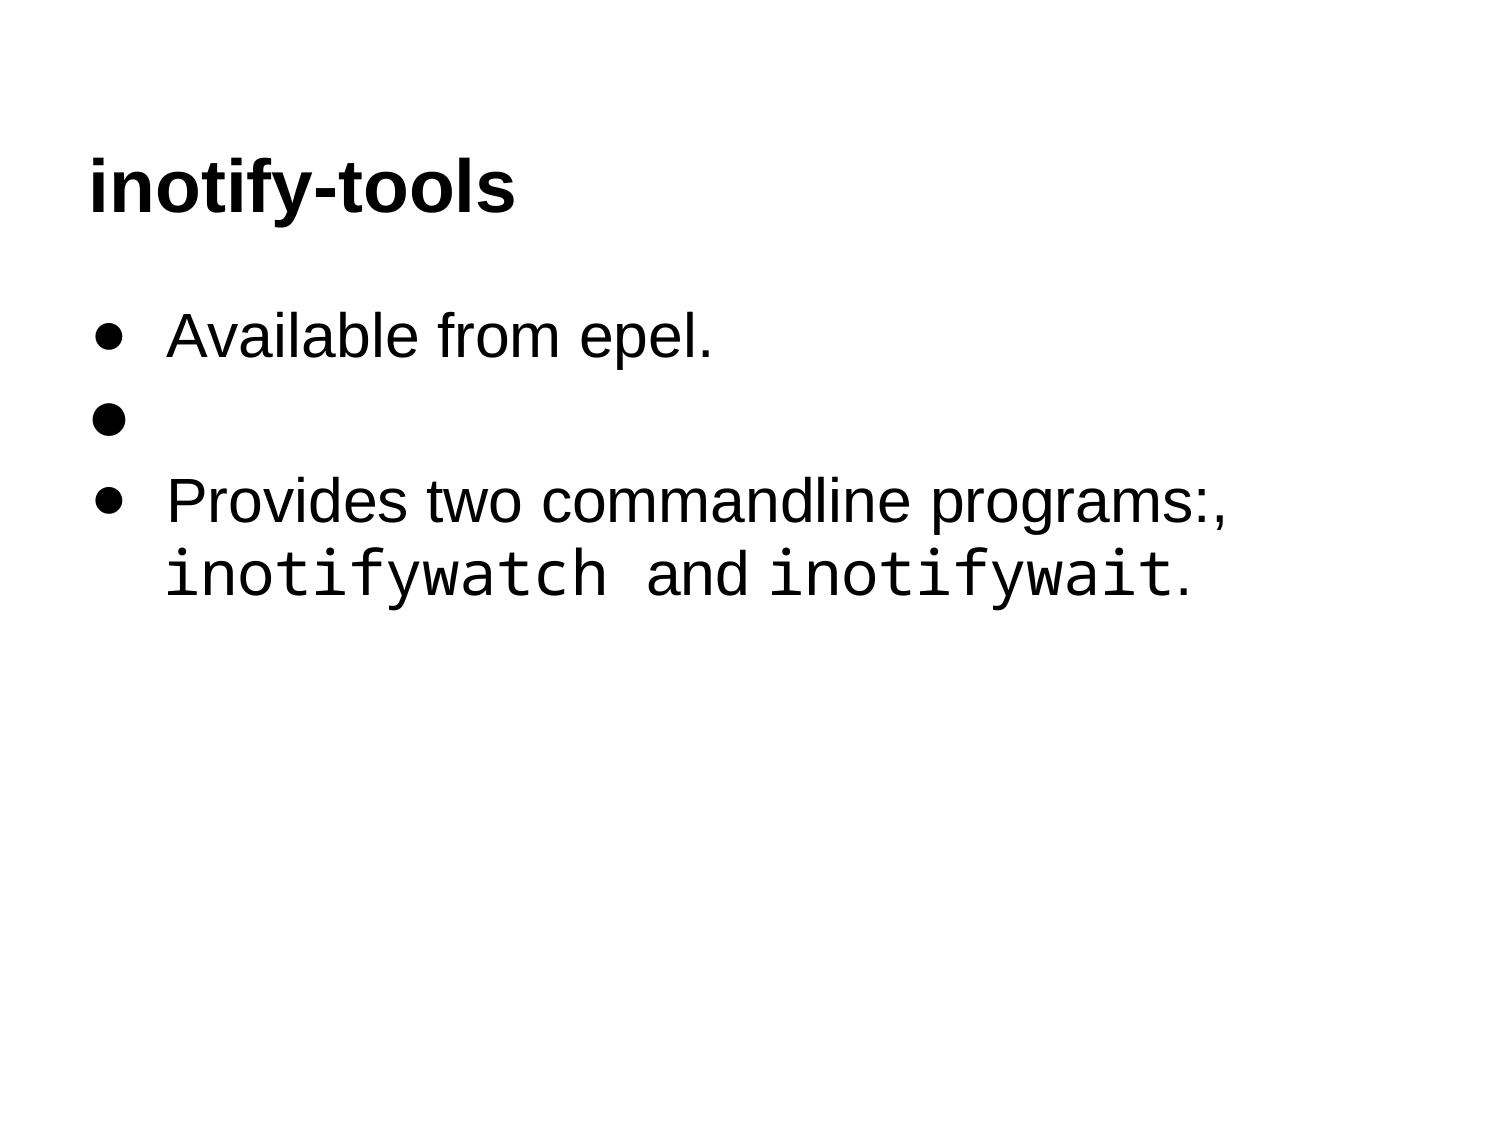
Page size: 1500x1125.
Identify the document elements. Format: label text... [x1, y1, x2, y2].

text_box Available from epel. Provides two commandline programs:, inotifywatch and inotifywait. [86, 295, 1229, 609]
title inotify-tools [86, 137, 1414, 228]
